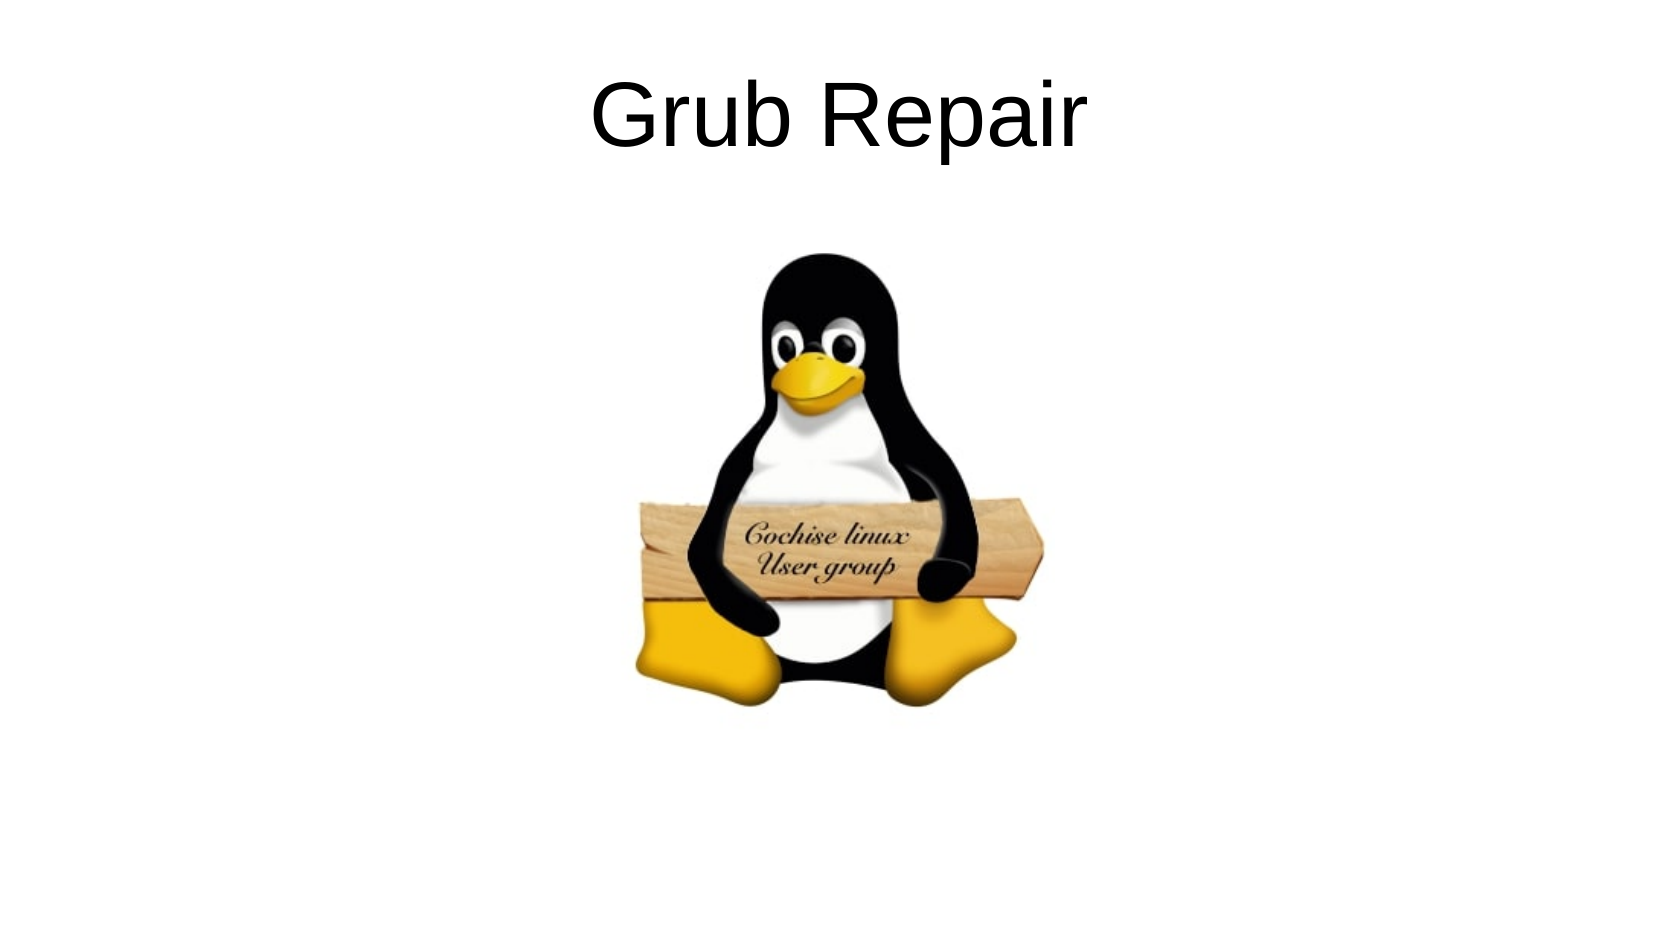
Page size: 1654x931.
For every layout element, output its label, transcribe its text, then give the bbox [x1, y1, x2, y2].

picture [598, 217, 1055, 758]
title Grub Repair [82, 37, 1571, 193]
